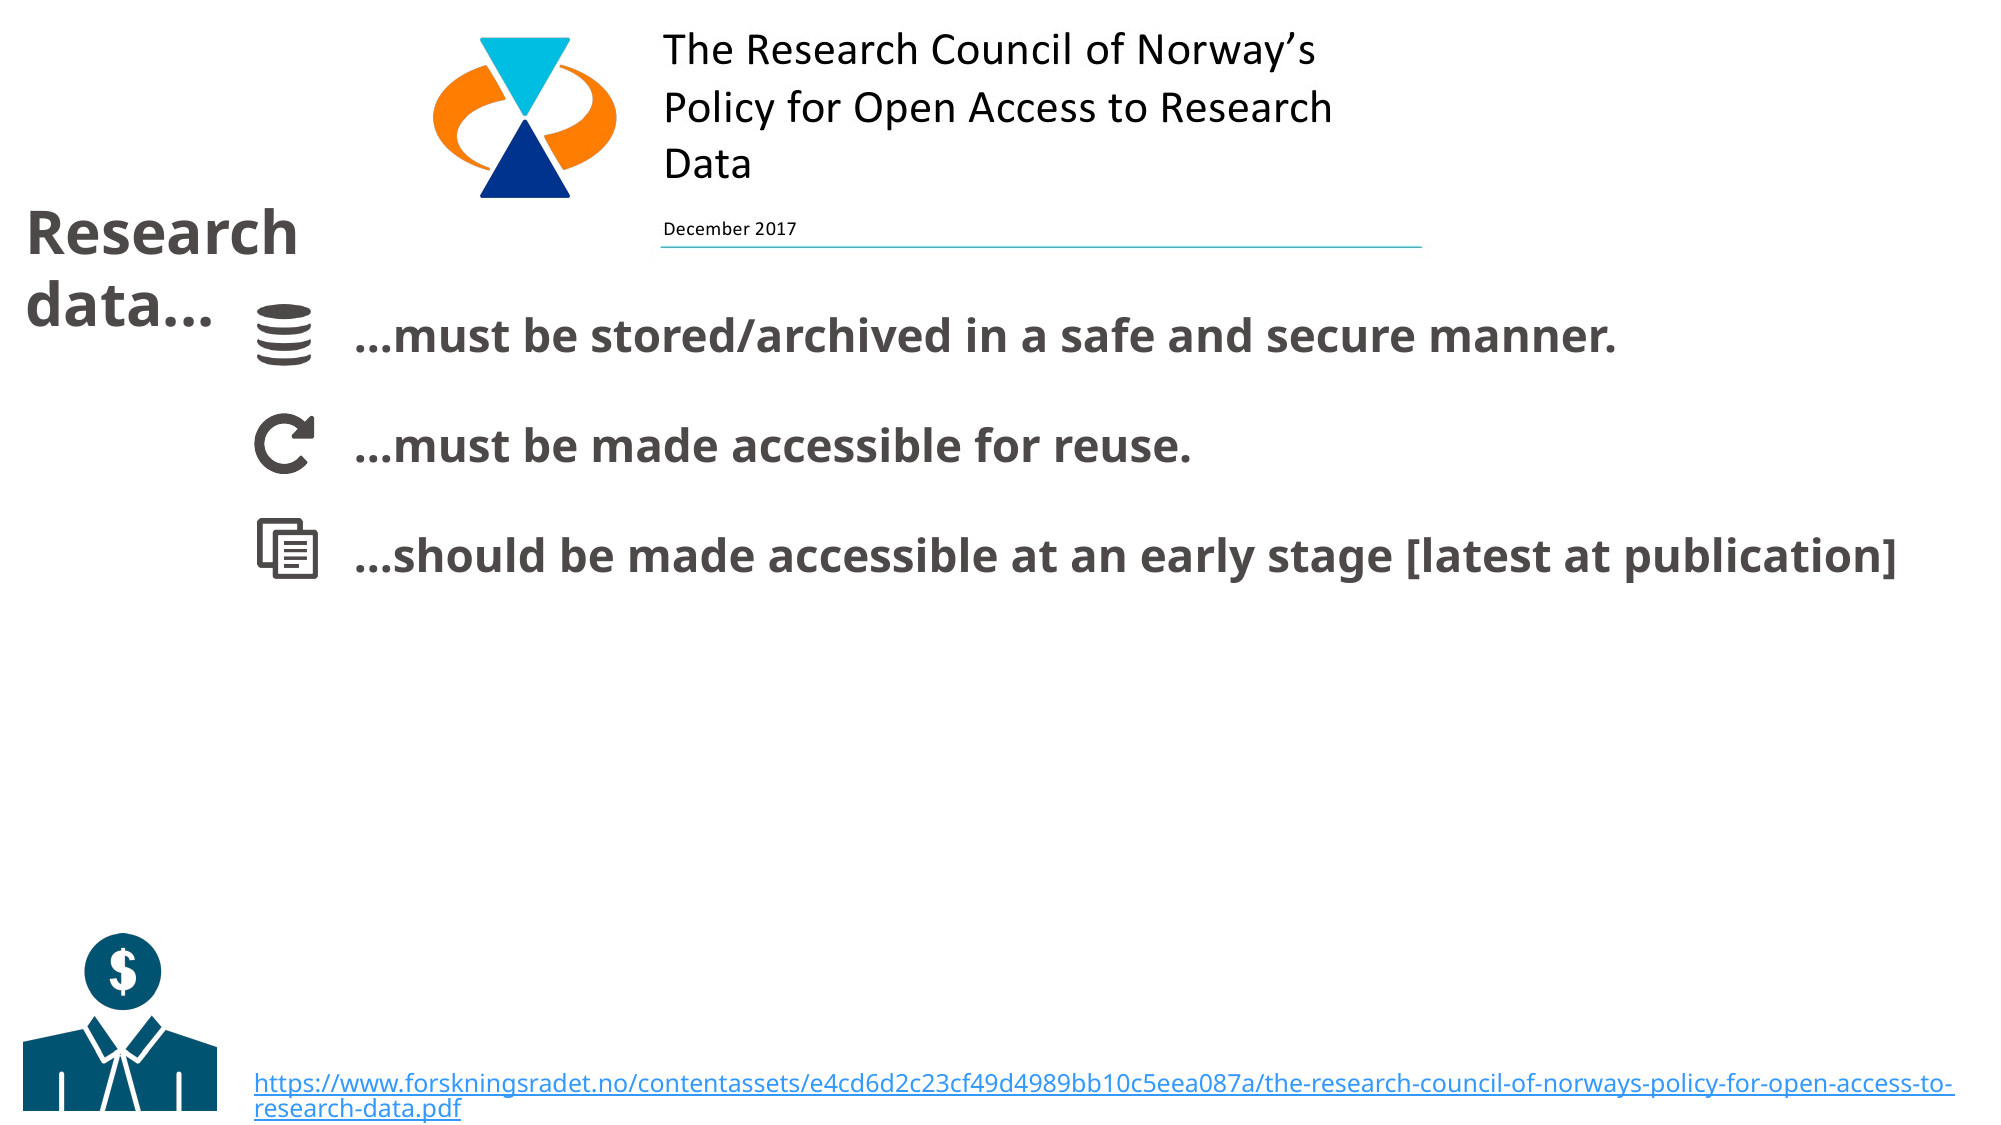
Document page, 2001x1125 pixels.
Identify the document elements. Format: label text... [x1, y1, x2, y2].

picture [257, 354, 311, 366]
picture [110, 948, 135, 995]
text_box https://www.forskningsradet.no/contentassets/e4cd6d2c23cf49d4989bb10c5eea087a/the-research-council-of-norways-policy-for-open-access-to-research-data.pdf [238, 1052, 1977, 1125]
picture [257, 518, 318, 579]
text_box Research data... [10, 178, 503, 354]
picture [60, 1072, 64, 1111]
picture [410, 3, 639, 232]
text_box [254, 413, 315, 474]
picture [650, 20, 1431, 271]
picture [23, 933, 217, 1111]
picture [177, 1072, 181, 1111]
text_box ...must be stored/archived in a safe and secure manner. ...must be made accessible for reuse. ...should be made accessible at an early stage [latest at publication] [338, 292, 2000, 982]
